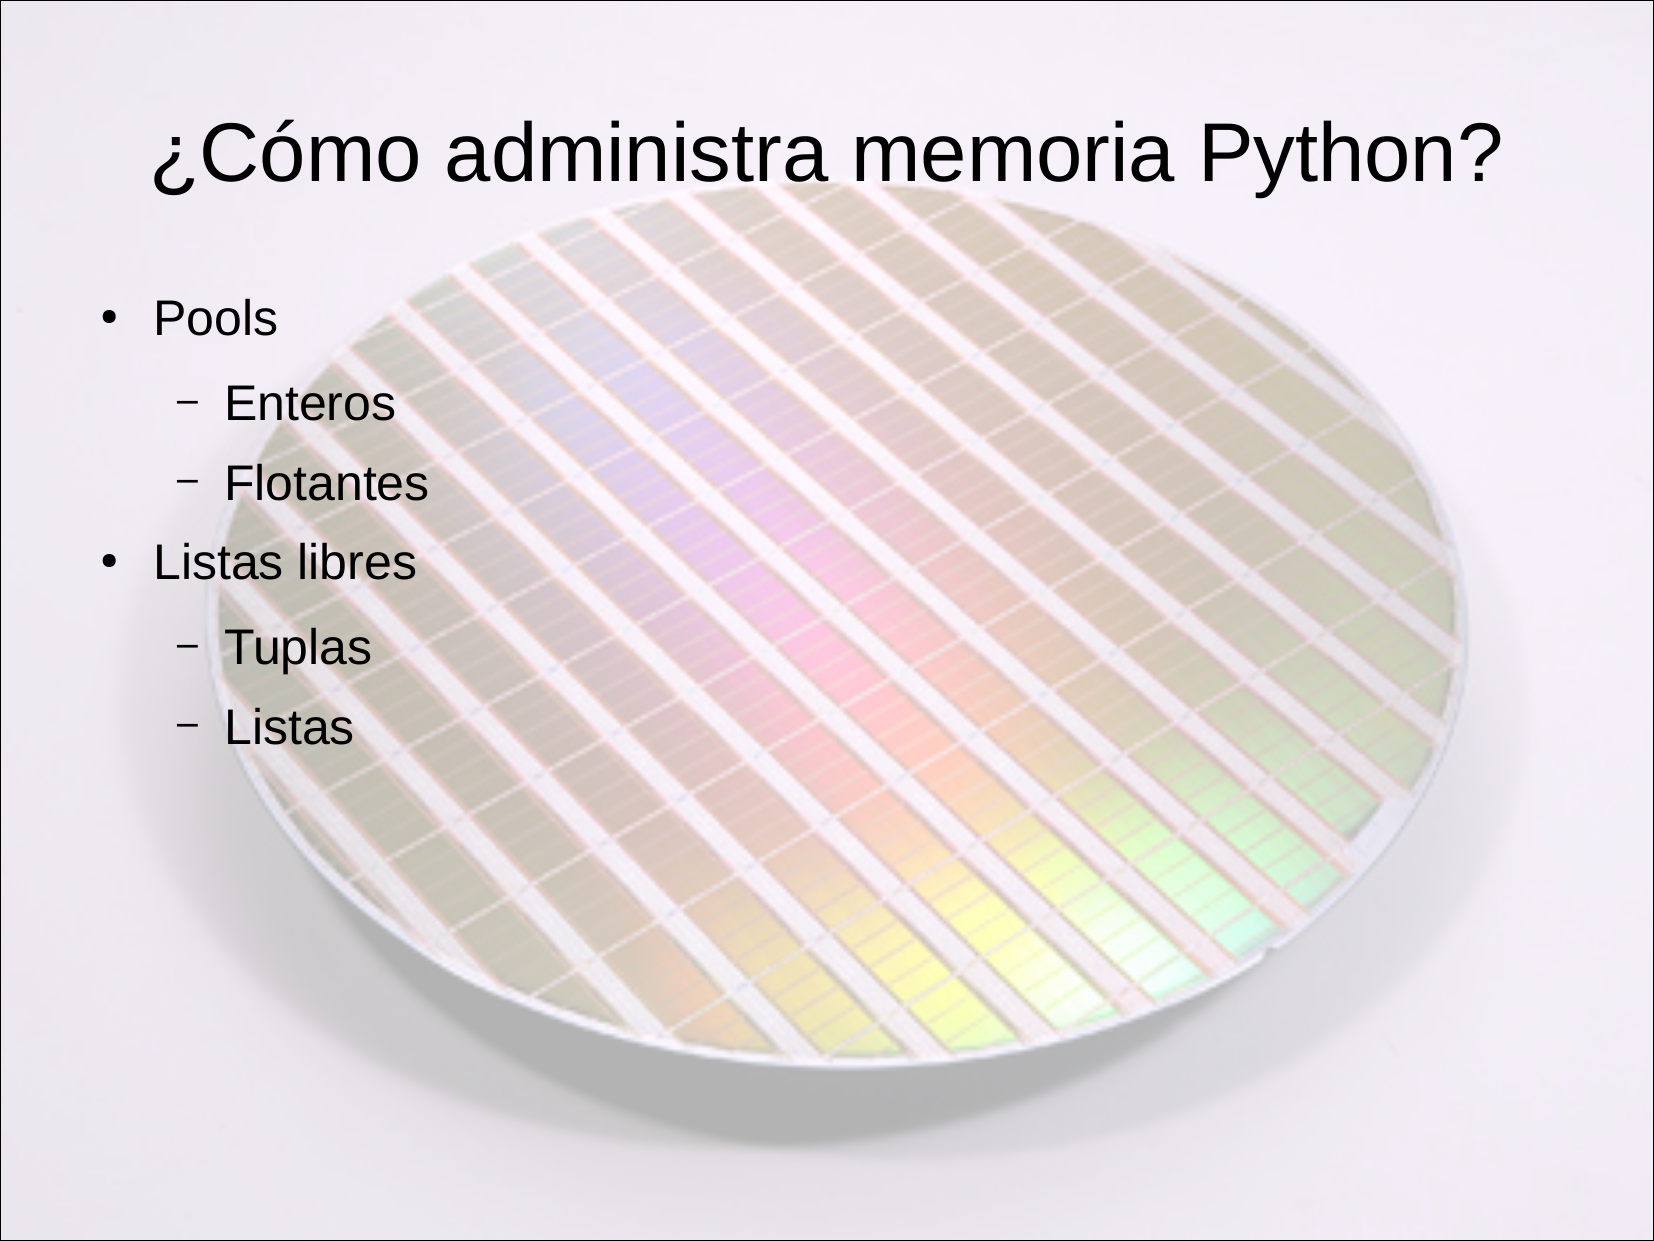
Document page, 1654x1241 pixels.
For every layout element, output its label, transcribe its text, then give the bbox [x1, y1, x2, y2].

title ¿Cómo administra memoria Python? [82, 49, 1571, 257]
list Pools Enteros Flotantes Listas libres Tuplas Listas [82, 290, 1571, 1109]
text_box [0, 0, 1654, 1241]
